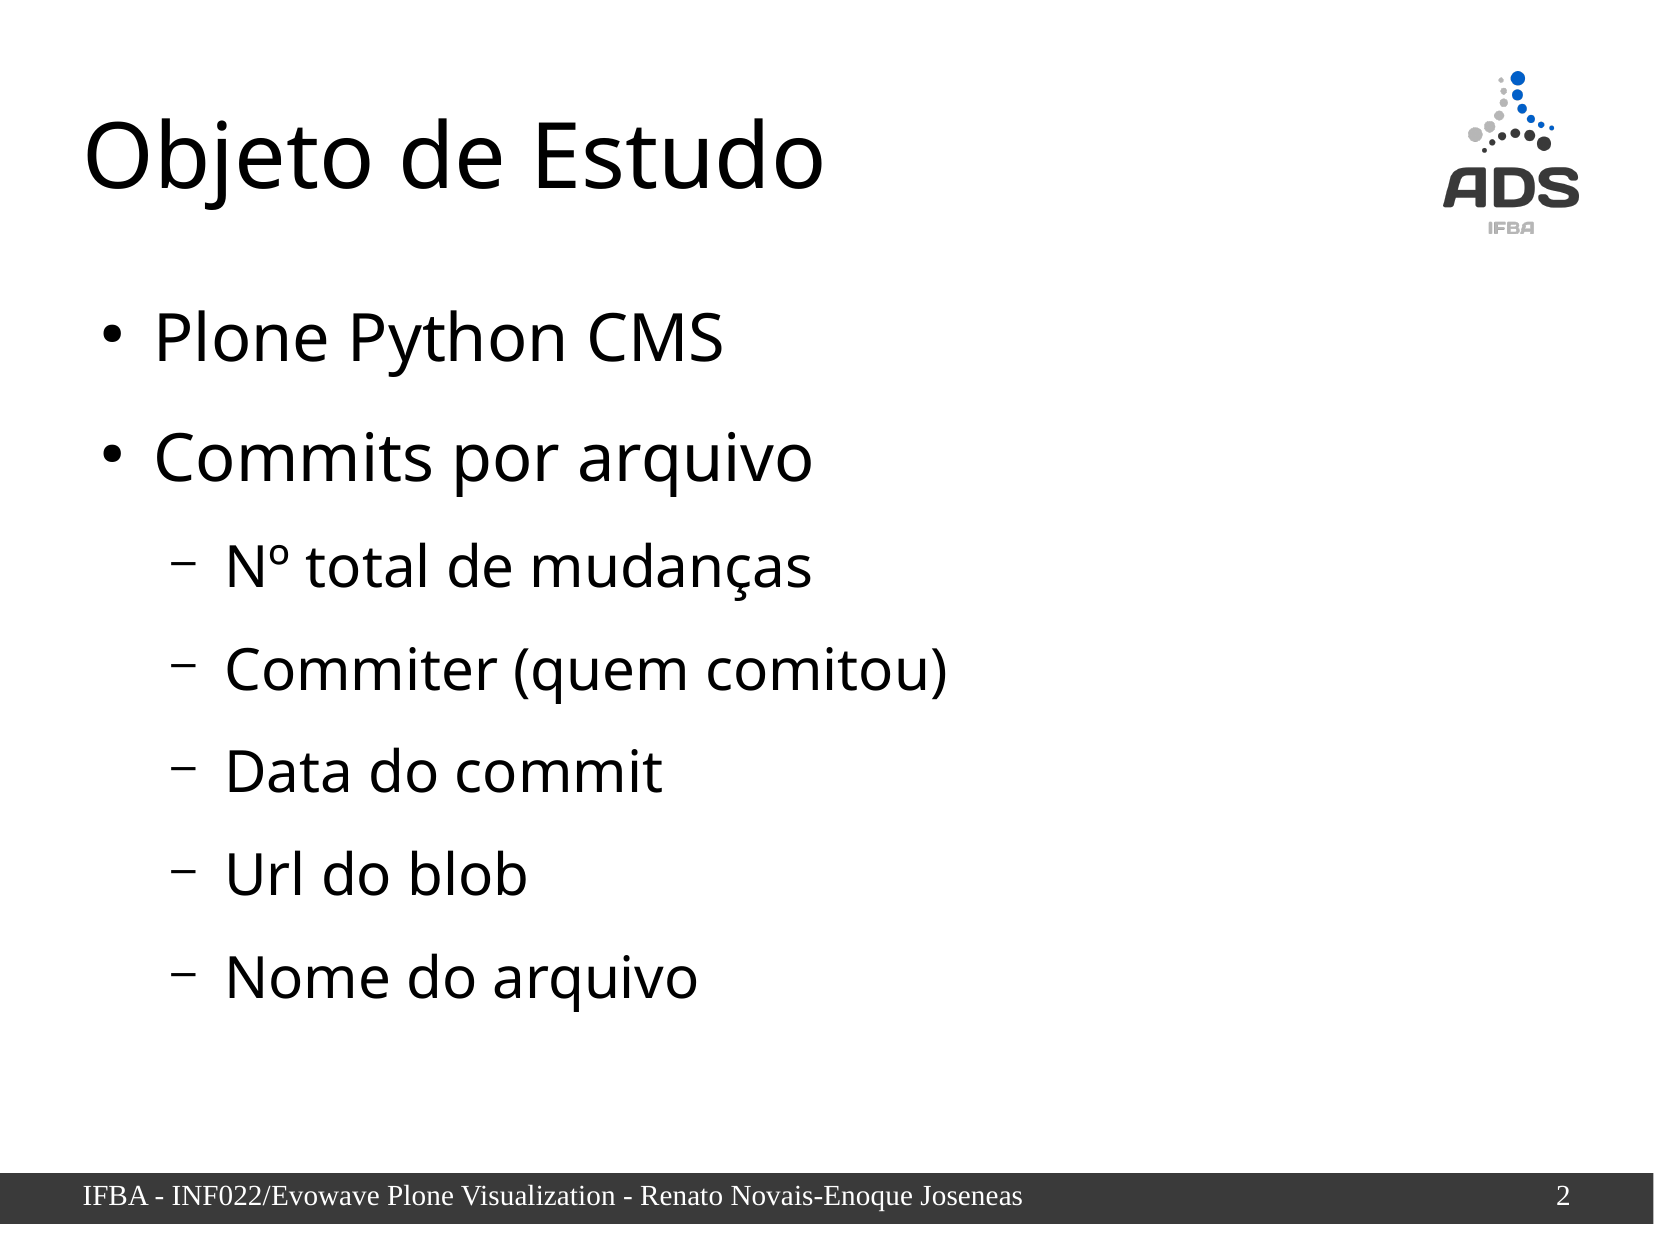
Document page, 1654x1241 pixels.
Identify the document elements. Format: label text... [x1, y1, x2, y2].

title Objeto de Estudo [82, 49, 1426, 257]
picture [1443, 71, 1579, 234]
list Plone Python CMS Commits por arquivo Nº total de mudanças Commiter (quem comitou) Data do commit Url do blob Nome do arquivo [82, 290, 1571, 1156]
text_box [808, 597, 851, 663]
